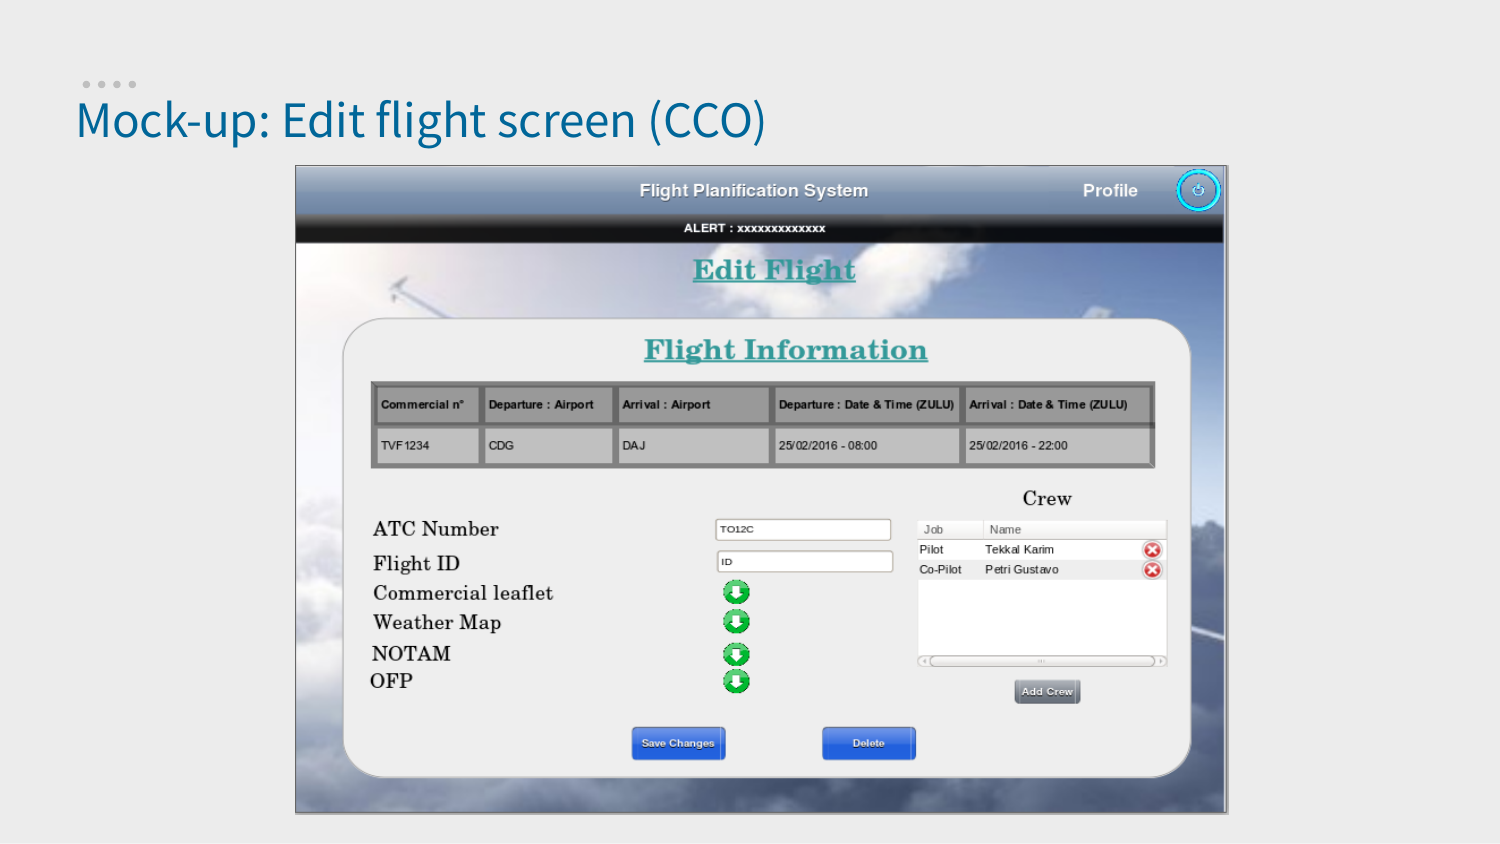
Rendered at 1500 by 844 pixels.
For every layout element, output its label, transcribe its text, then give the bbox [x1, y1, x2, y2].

picture [295, 165, 1229, 815]
title Mock-up: Edit flight screen (CCO) [75, 47, 1425, 189]
